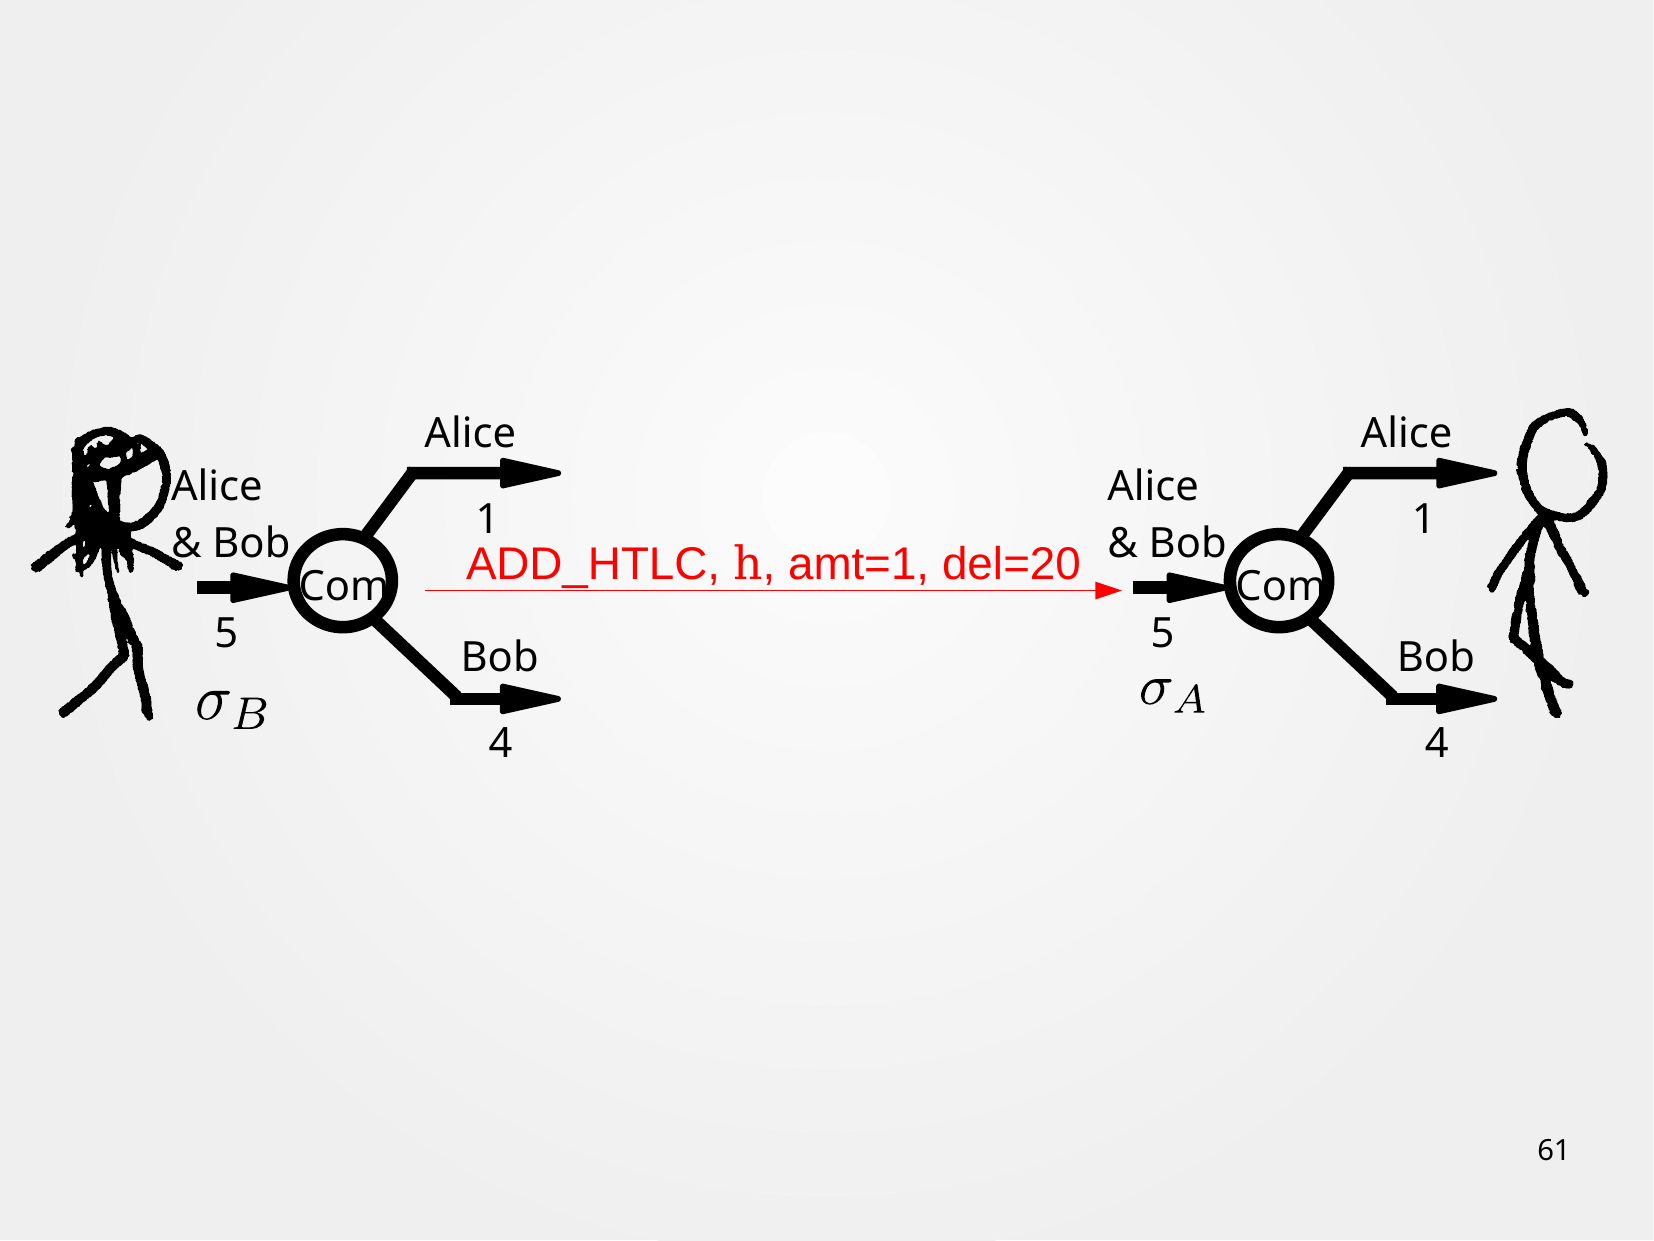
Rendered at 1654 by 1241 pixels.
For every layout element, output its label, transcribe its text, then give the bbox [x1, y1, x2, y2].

text_box 1 [460, 483, 516, 568]
text_box 5 [1135, 595, 1191, 682]
text_box 1 [476, 551, 487, 566]
text_box 1 [504, 551, 516, 568]
picture [1138, 679, 1205, 713]
text_box 4 [473, 704, 537, 792]
text_box Alice [1345, 395, 1487, 483]
text_box Com [283, 547, 421, 663]
text_box Com [1220, 547, 1358, 663]
text_box 1 [1397, 483, 1452, 568]
text_box 4 [1410, 704, 1474, 792]
text_box Alice & Bob [1092, 448, 1266, 602]
picture [1483, 404, 1611, 721]
picture [29, 425, 185, 721]
text_box Alice [409, 395, 550, 483]
text_box Alice & Bob [185, 448, 330, 602]
text_box 5 [199, 595, 254, 682]
text_box Bob [445, 619, 556, 706]
text_box Bob [1382, 619, 1493, 706]
picture [194, 690, 267, 729]
